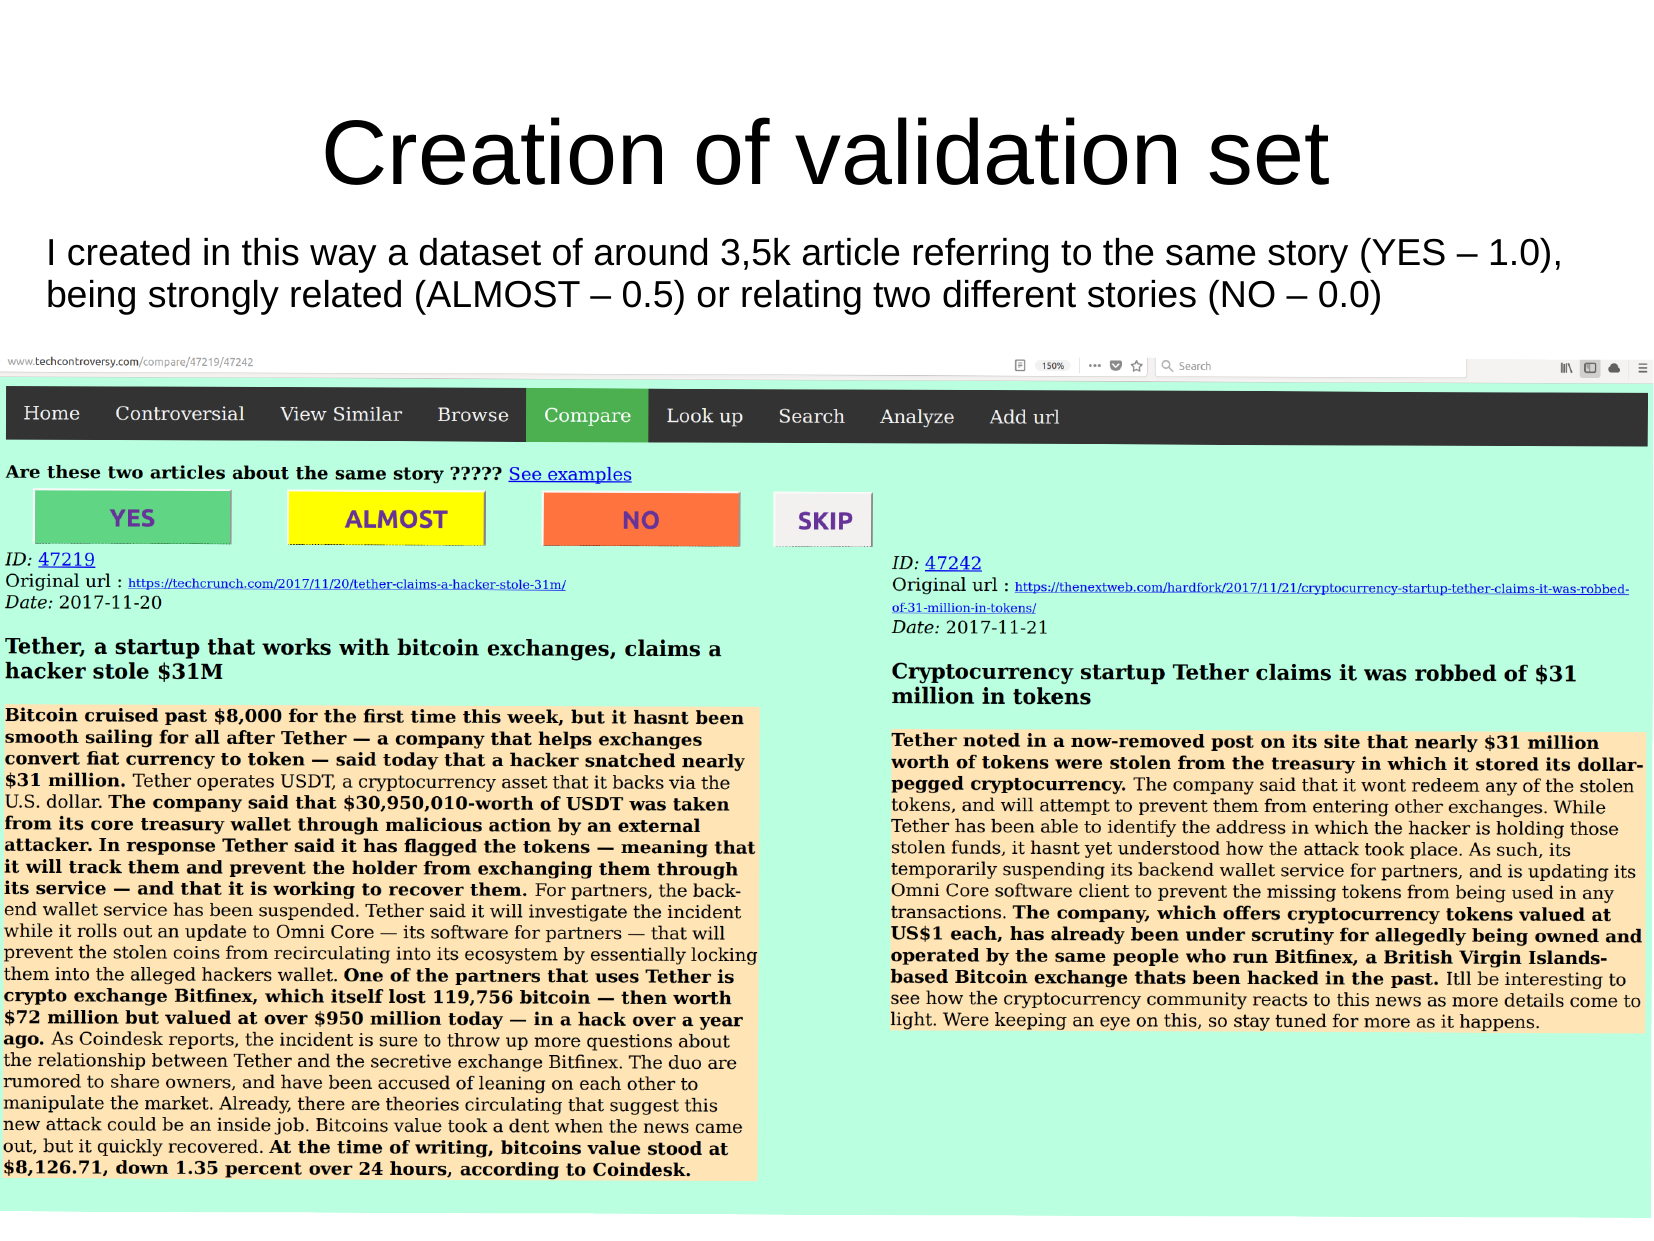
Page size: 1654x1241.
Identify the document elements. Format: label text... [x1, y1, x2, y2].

picture [0, 352, 1654, 1218]
text_box I created in this way a dataset of around 3,5k article referring to the same story (YES – 1.0), being strongly related (ALMOST – 0.5) or relating two different stories (NO – 0.0) [31, 224, 1590, 324]
title Creation of validation set [82, 49, 1571, 224]
